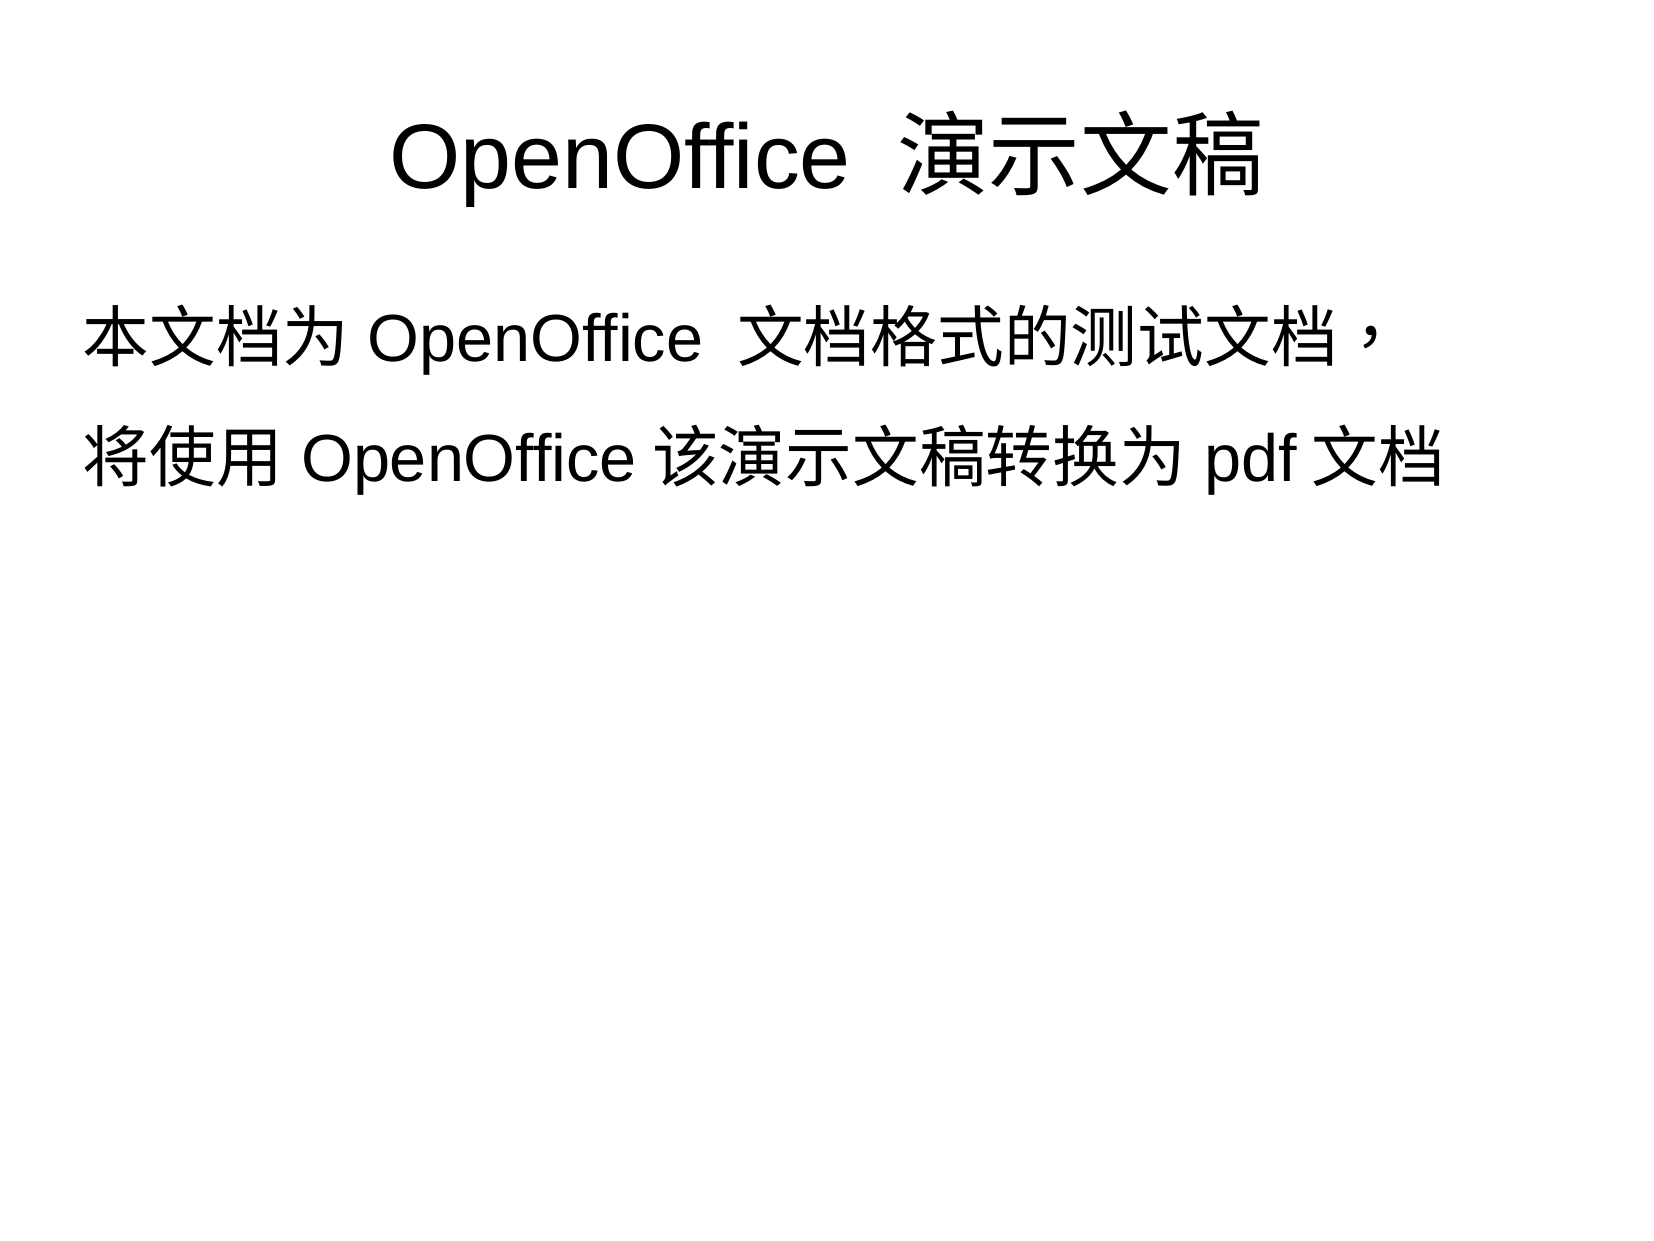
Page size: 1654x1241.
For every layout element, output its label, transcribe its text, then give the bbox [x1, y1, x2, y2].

title OpenOffice 演示文稿 [82, 49, 1571, 257]
list 本文档为OpenOffice 文档格式的测试文档， 将使用OpenOffice该演示文稿转换为pdf文档 [82, 290, 1571, 1109]
